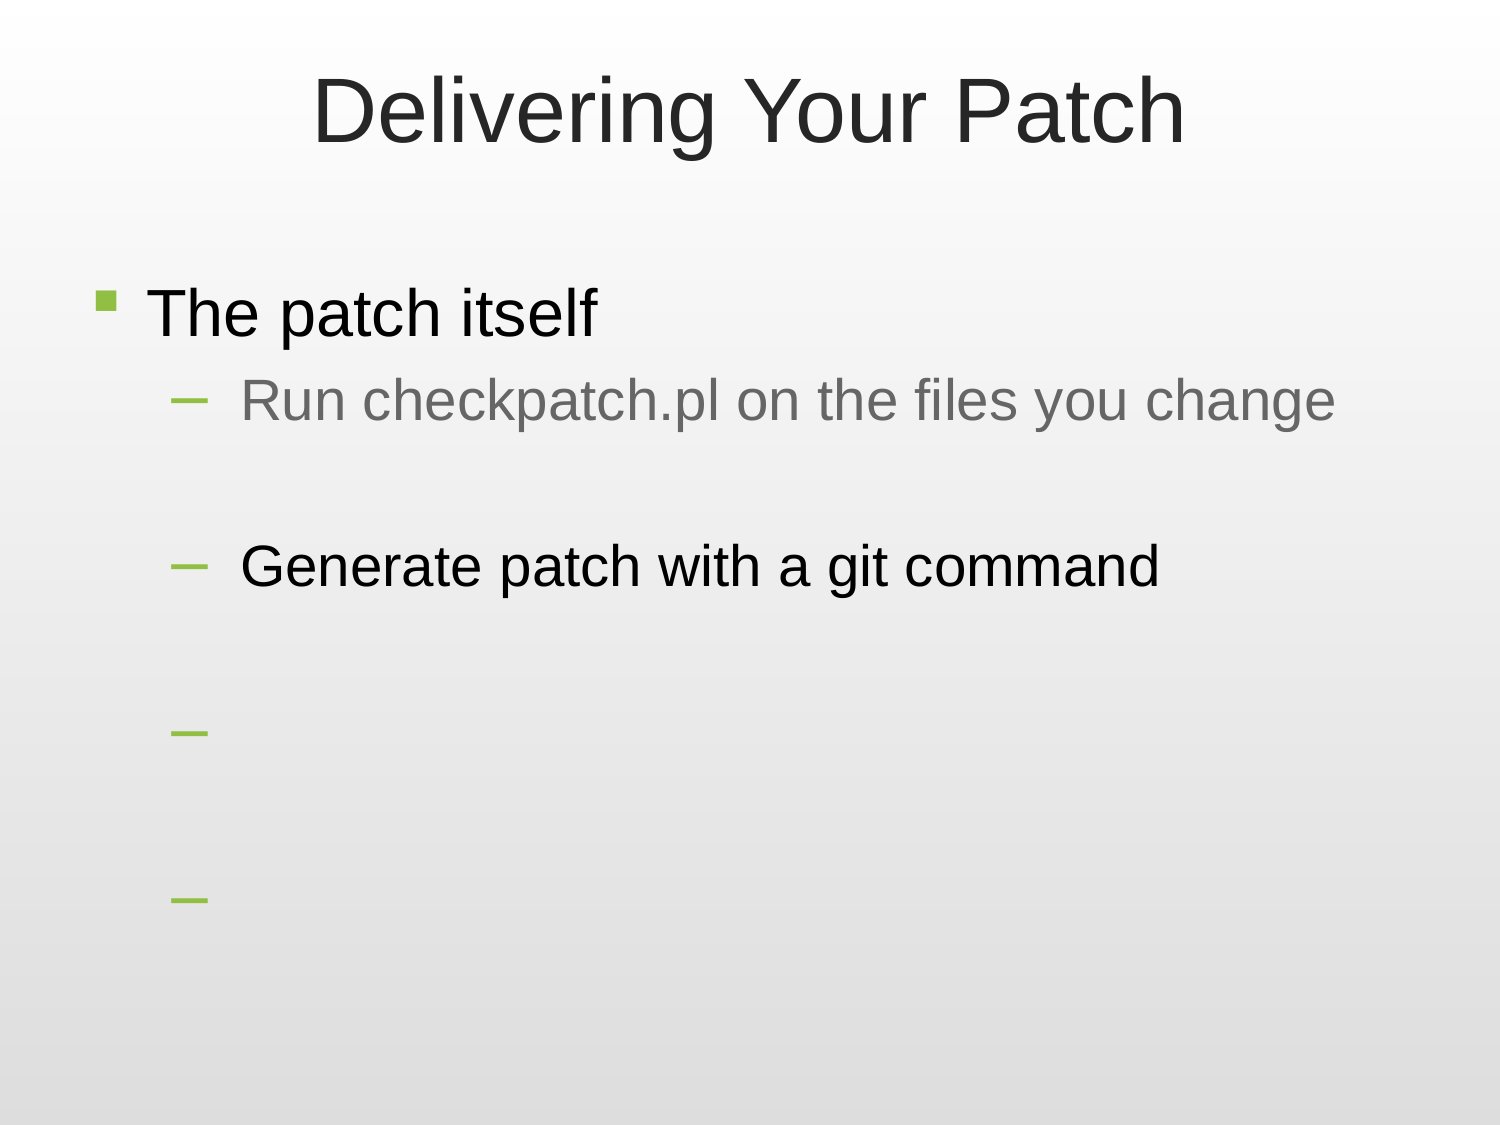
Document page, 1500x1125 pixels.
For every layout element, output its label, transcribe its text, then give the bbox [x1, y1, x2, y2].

title Delivering Your Patch [75, 19, 1425, 191]
list The patch itself Run checkpatch.pl on the files you change Generate patch with a git command [75, 262, 1425, 1005]
